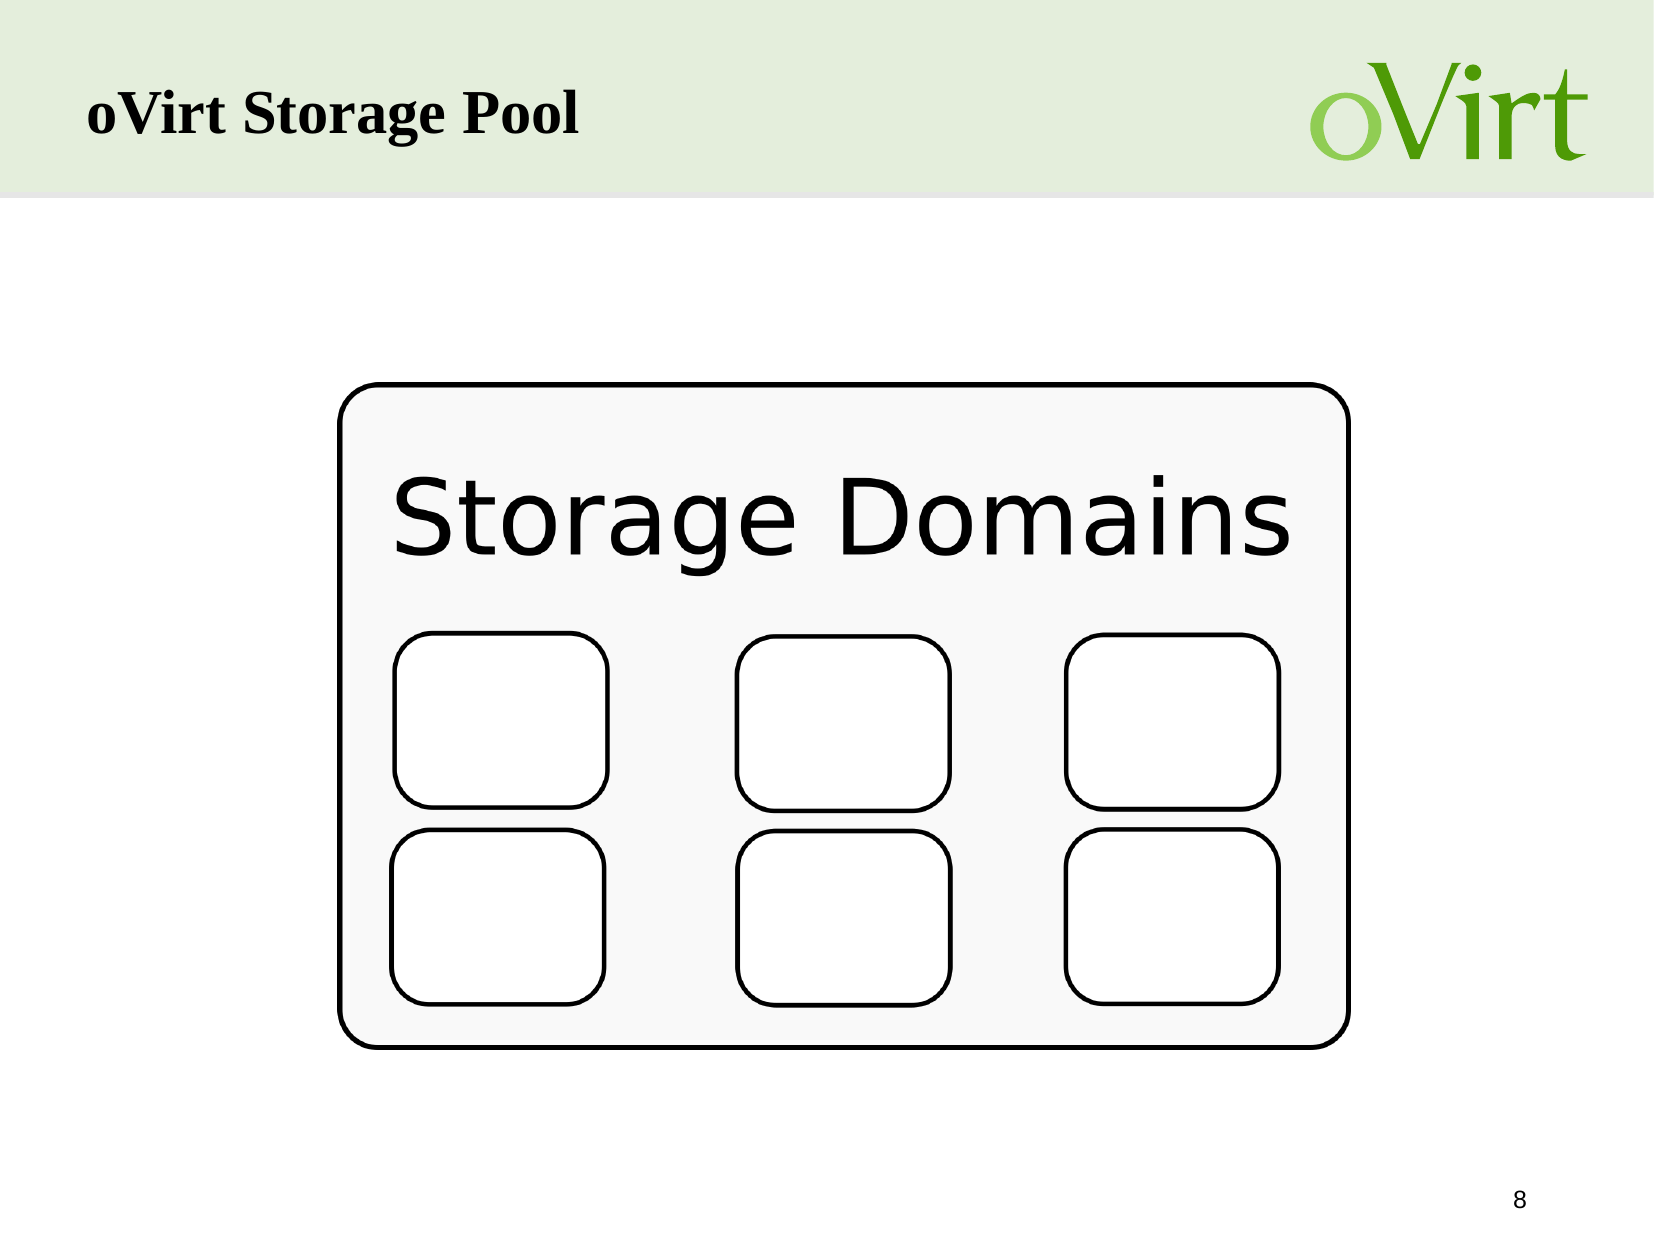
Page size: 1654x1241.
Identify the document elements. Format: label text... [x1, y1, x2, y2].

picture [337, 382, 1351, 1051]
title oVirt Storage Pool [86, 36, 1307, 188]
